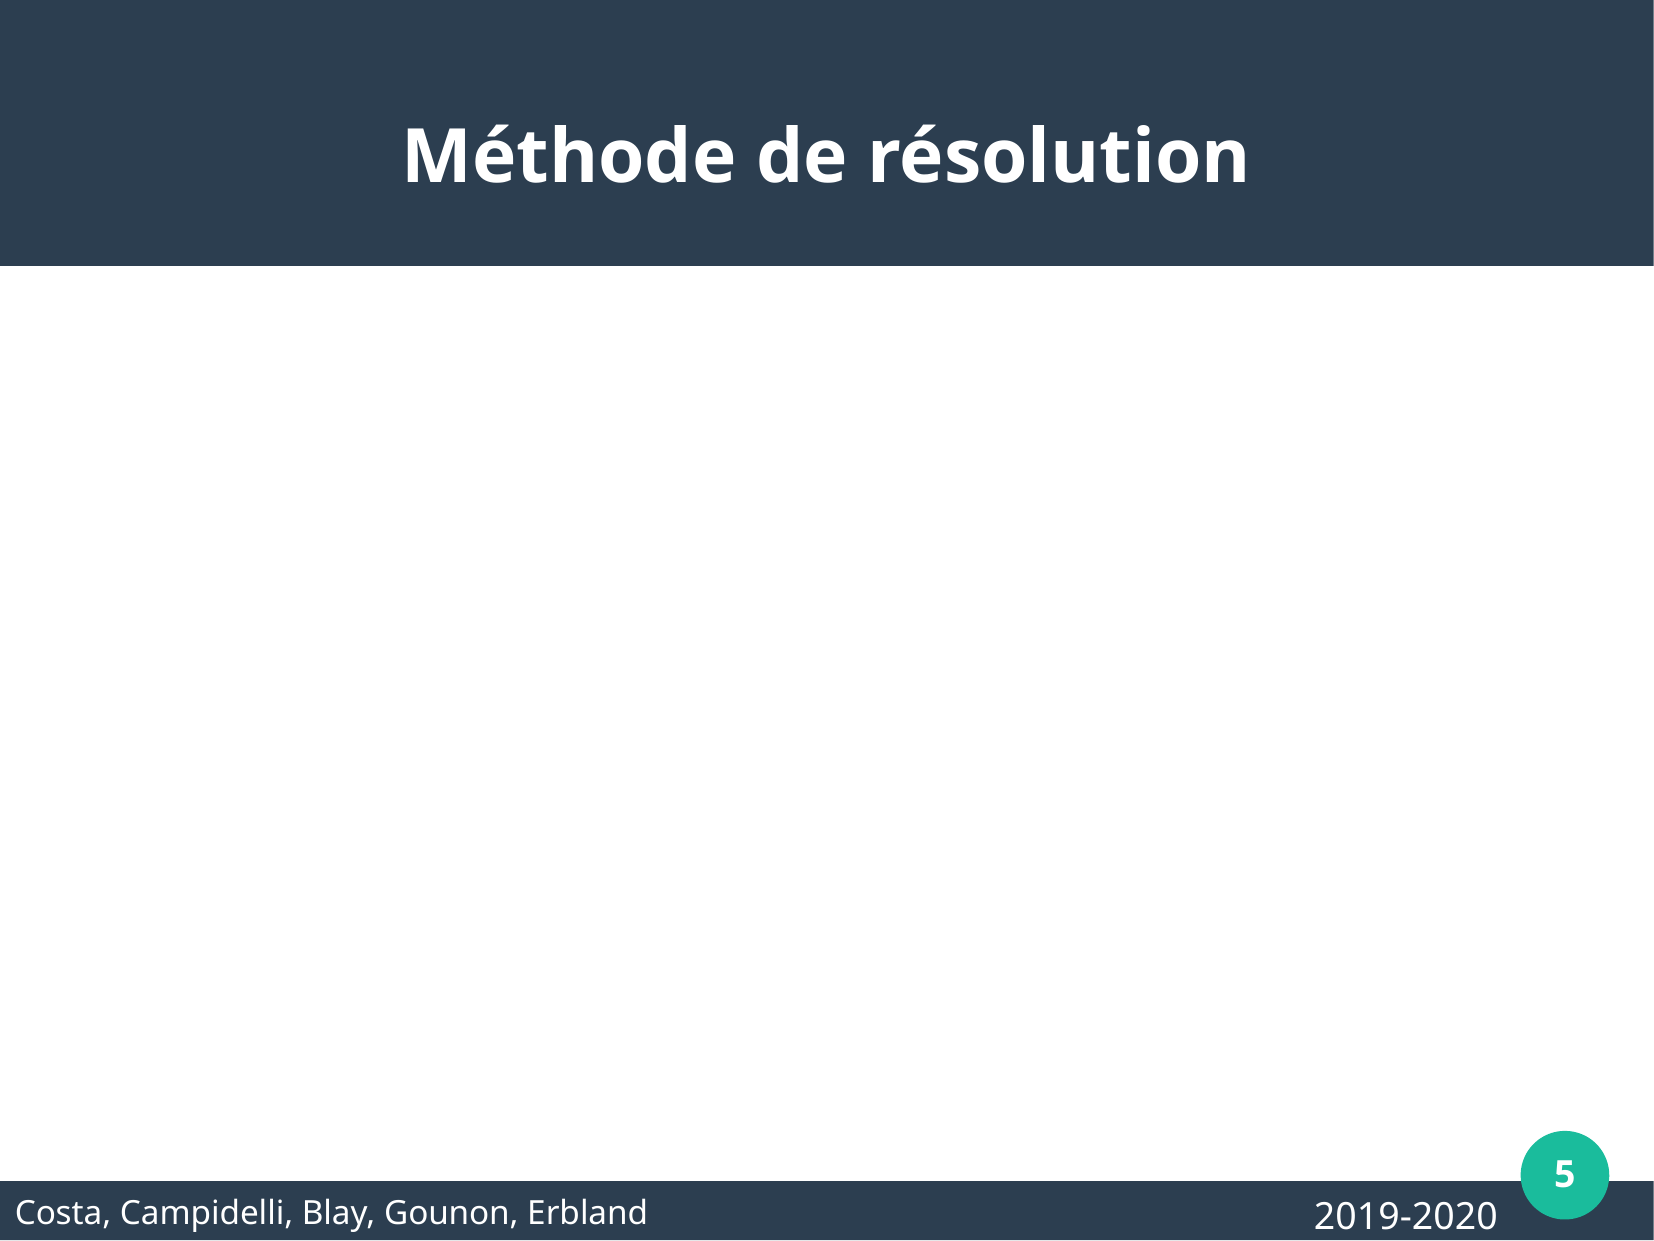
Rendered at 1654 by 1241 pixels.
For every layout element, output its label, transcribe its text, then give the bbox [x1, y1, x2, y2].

text_box Costa, Campidelli, Blay, Gounon, Erbland [0, 1181, 1299, 1241]
text_box Costa, Campidelli, Blay, Gounon, Erbland [1536, 1181, 1654, 1241]
text_box <numéro> [1505, 1116, 1625, 1181]
text_box 2019-2020 [1299, 1181, 1536, 1241]
title Méthode de résolution [82, 49, 1571, 257]
